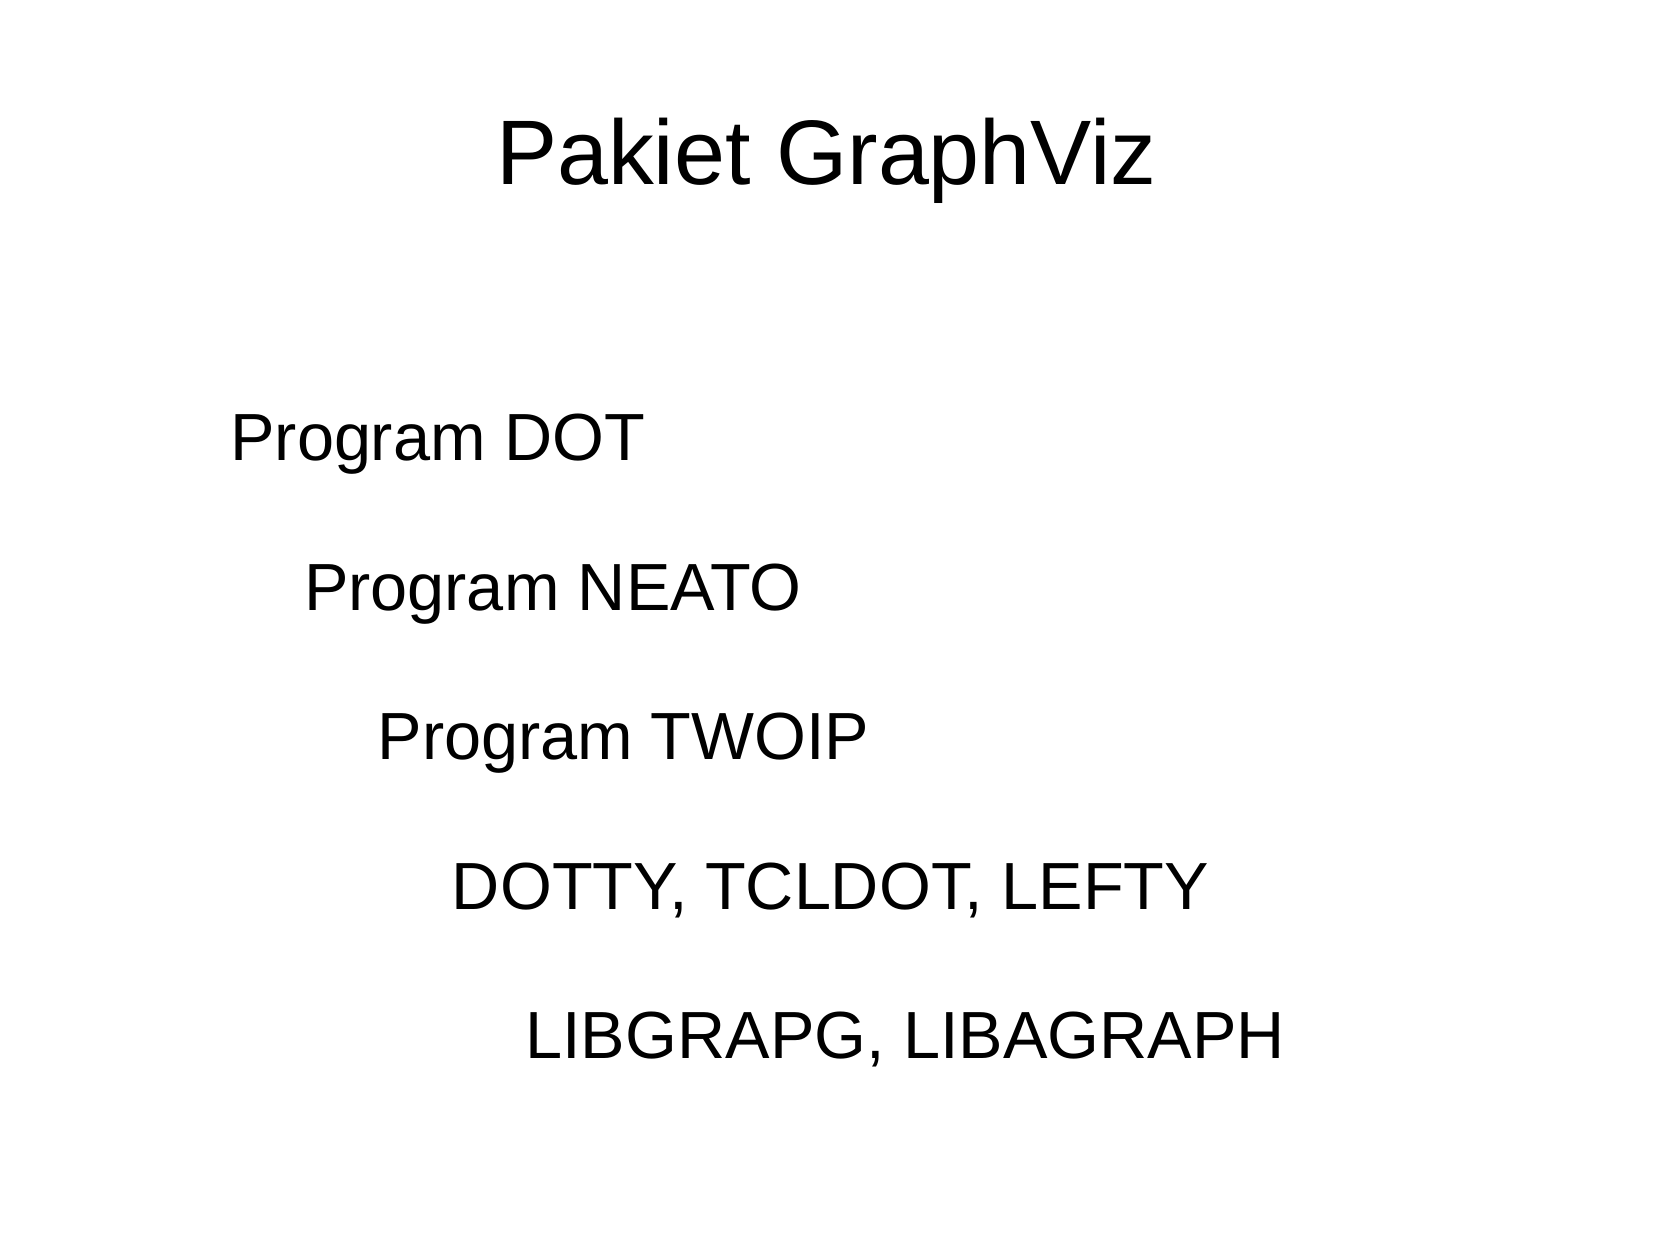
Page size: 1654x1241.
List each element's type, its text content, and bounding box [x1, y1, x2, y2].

title Pakiet GraphViz [82, 56, 1571, 250]
subtitle Program DOT Program NEATO Program TWOIP DOTTY, TCLDOT, LEFTY LIBGRAPG, LIBAGRAPH [82, 297, 1571, 1102]
